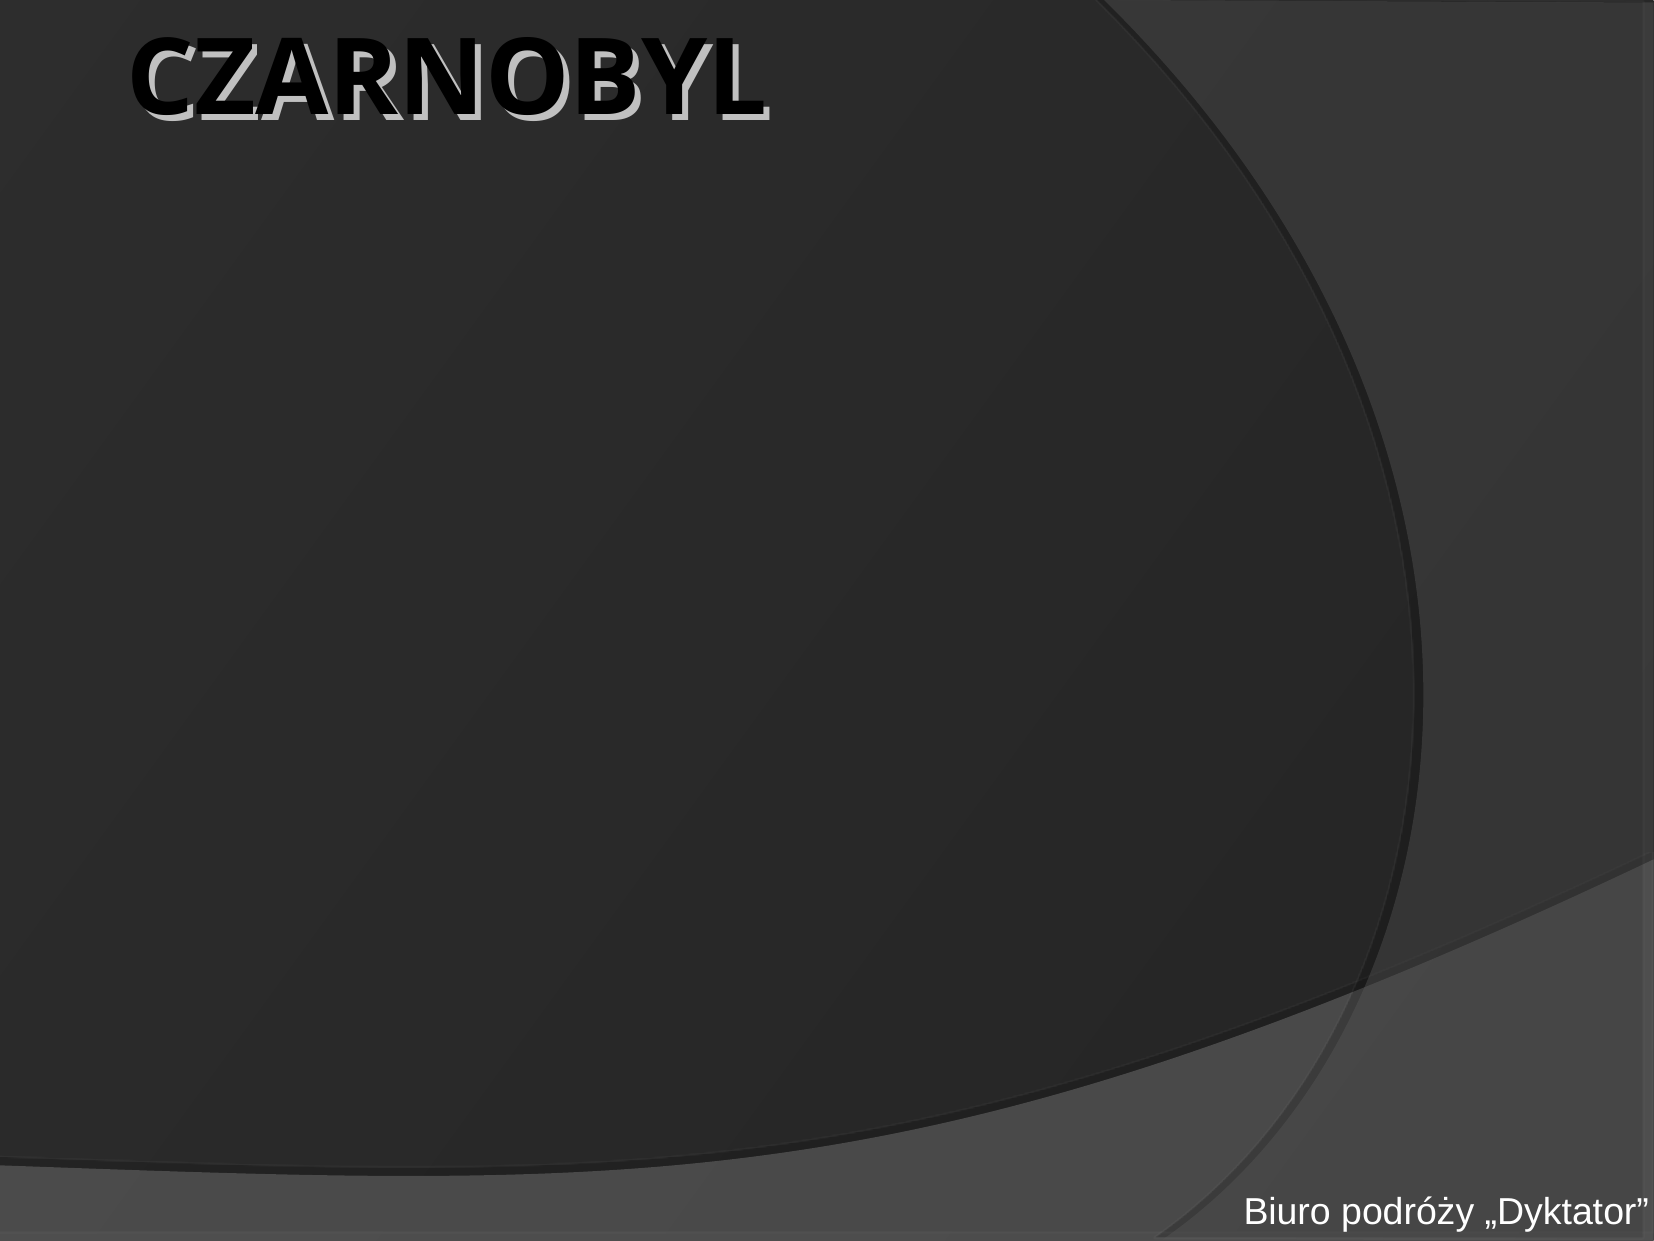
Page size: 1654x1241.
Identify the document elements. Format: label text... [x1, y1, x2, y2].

title Czarnobyl [118, 0, 1524, 266]
subtitle Biuro podróży „Dyktator” [838, 1175, 1654, 1241]
text_box Biuro podróży „Dyktator” [1228, 1179, 1654, 1241]
